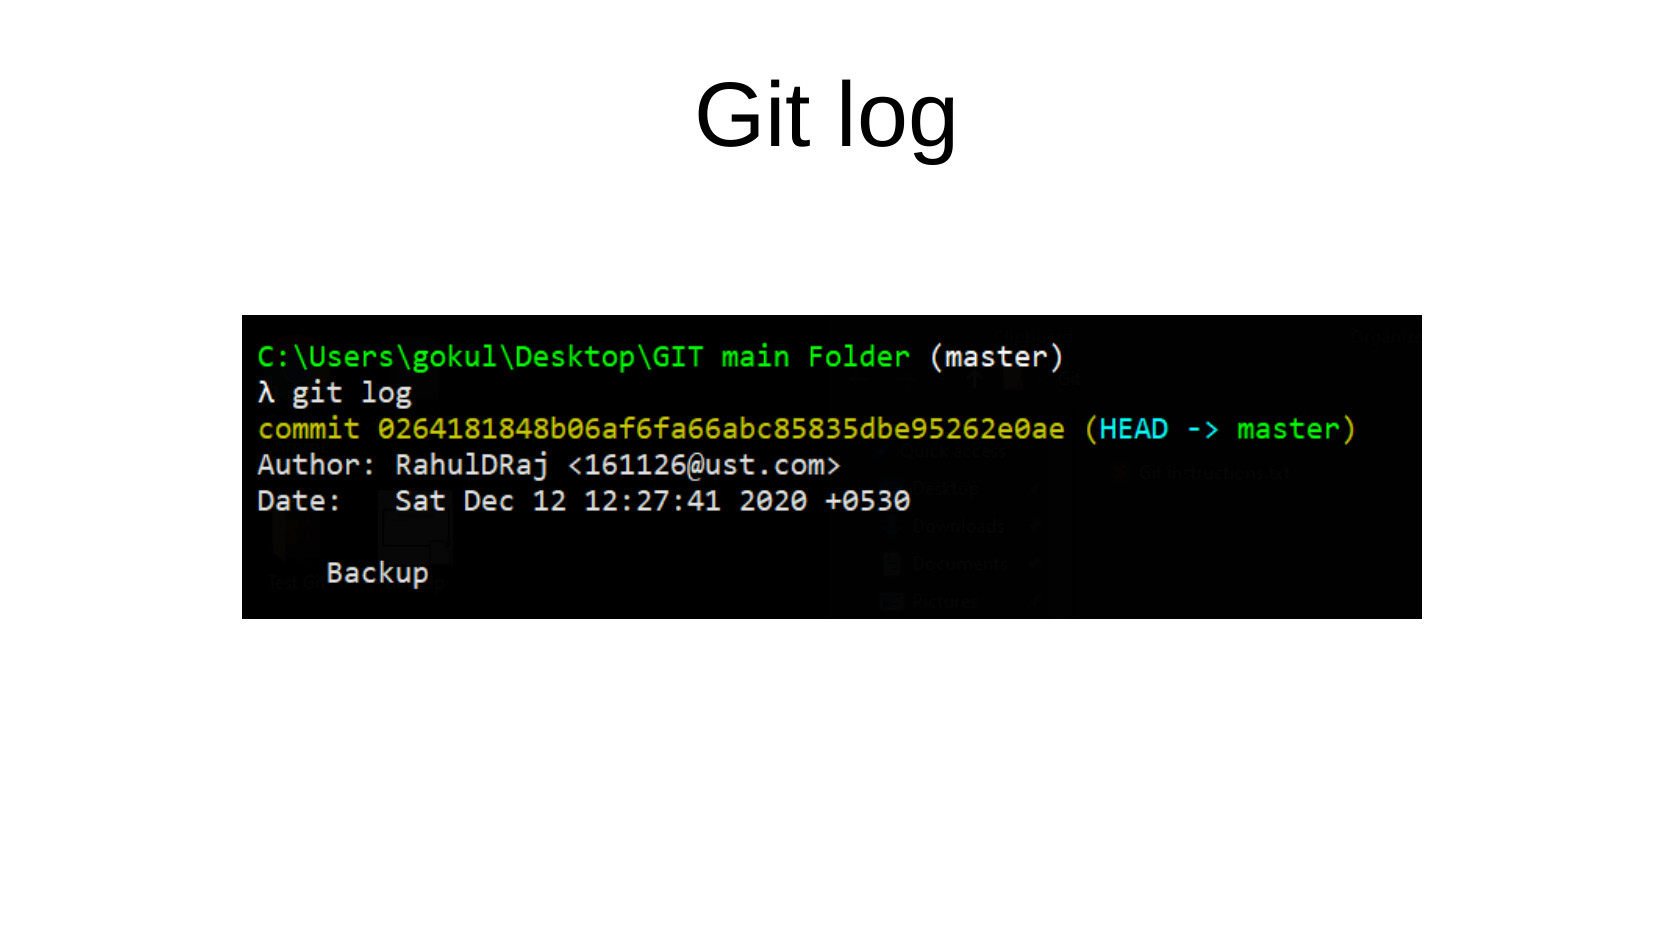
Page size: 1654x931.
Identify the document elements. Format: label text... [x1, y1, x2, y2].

picture [242, 315, 1422, 619]
title Git log [82, 37, 1571, 193]
